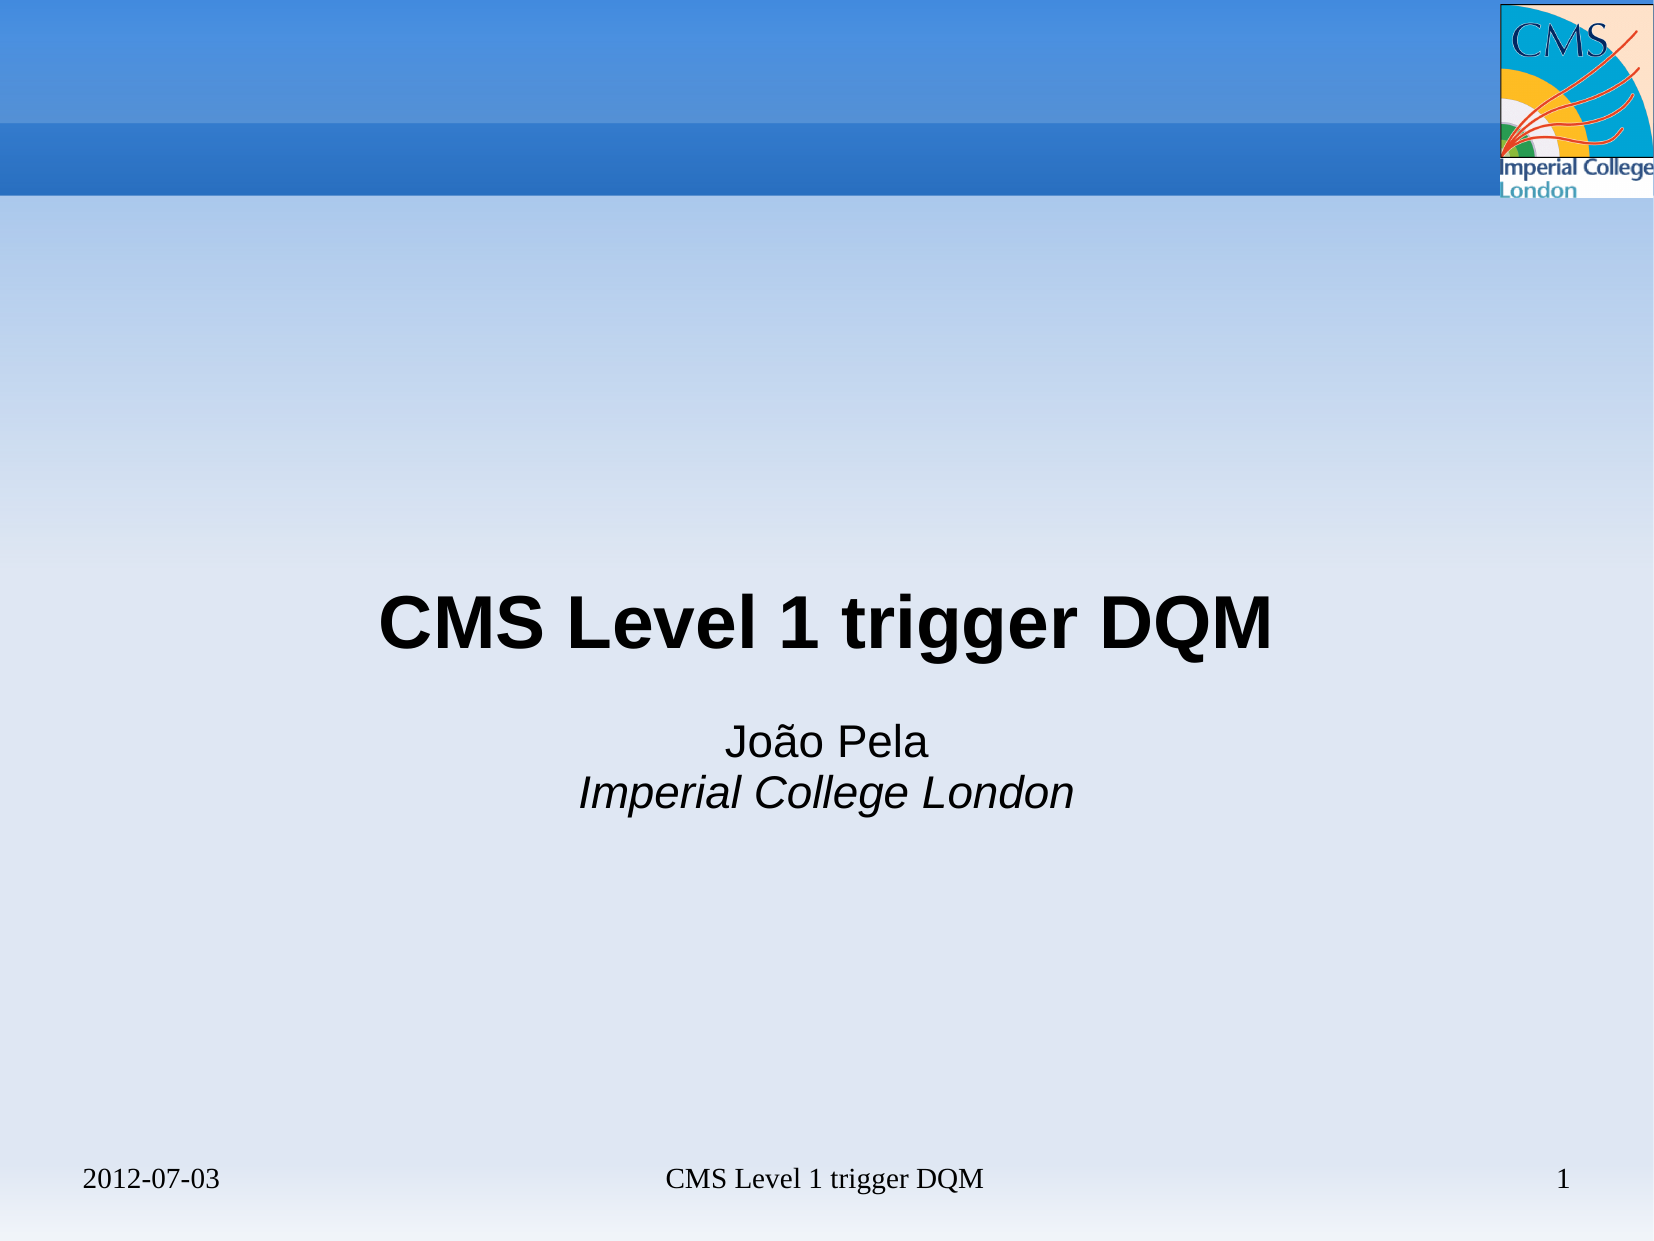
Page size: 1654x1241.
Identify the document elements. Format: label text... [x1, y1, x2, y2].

subtitle CMS Level 1 trigger DQM João Pela Imperial College London [82, 290, 1571, 1109]
picture [0, 0, 1654, 1241]
